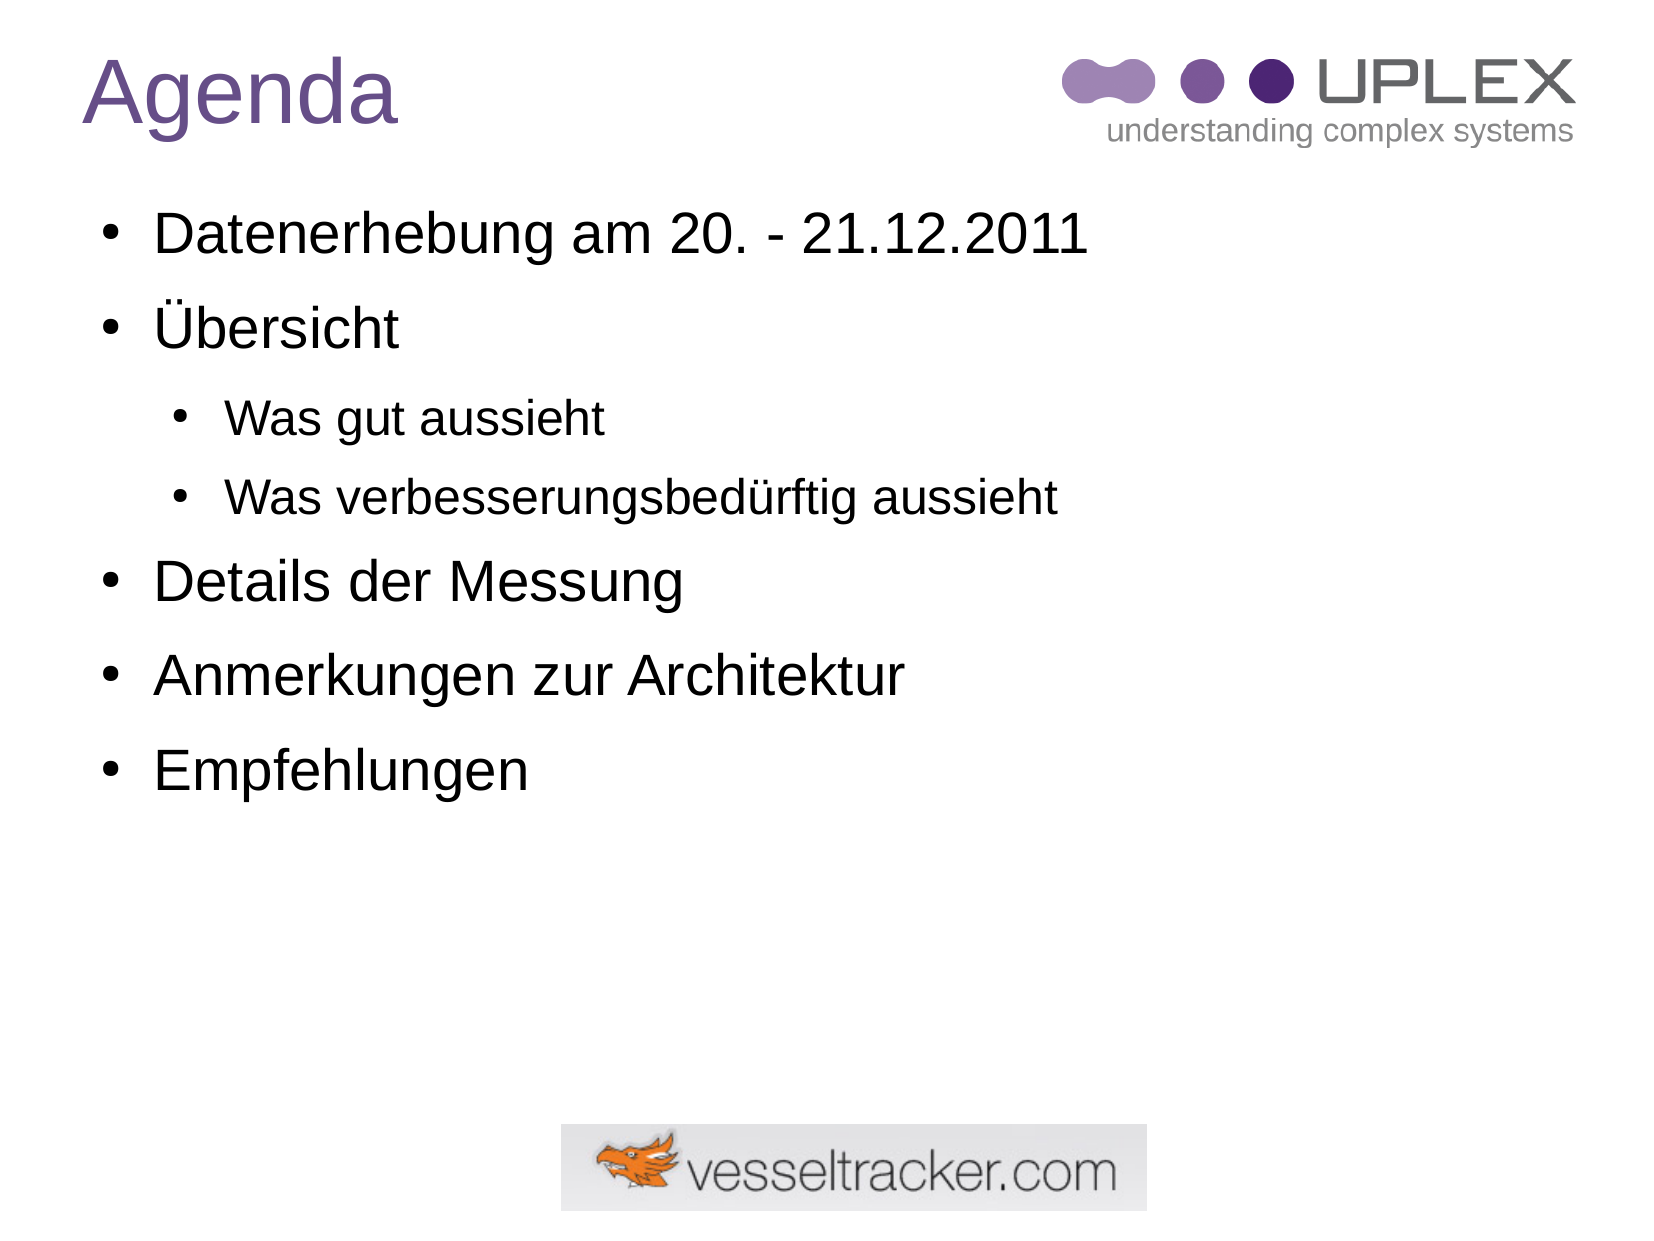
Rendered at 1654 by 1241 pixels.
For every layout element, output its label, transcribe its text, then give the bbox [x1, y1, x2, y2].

list Datenerhebung am 20. - 21.12.2011 Übersicht Was gut aussieht Was verbesserungsbedürftig aussieht Details der Messung Anmerkungen zur Architektur Empfehlungen [82, 200, 1571, 1059]
picture [1062, 59, 1576, 148]
picture [561, 1124, 1147, 1211]
title Agenda [82, 40, 1004, 143]
